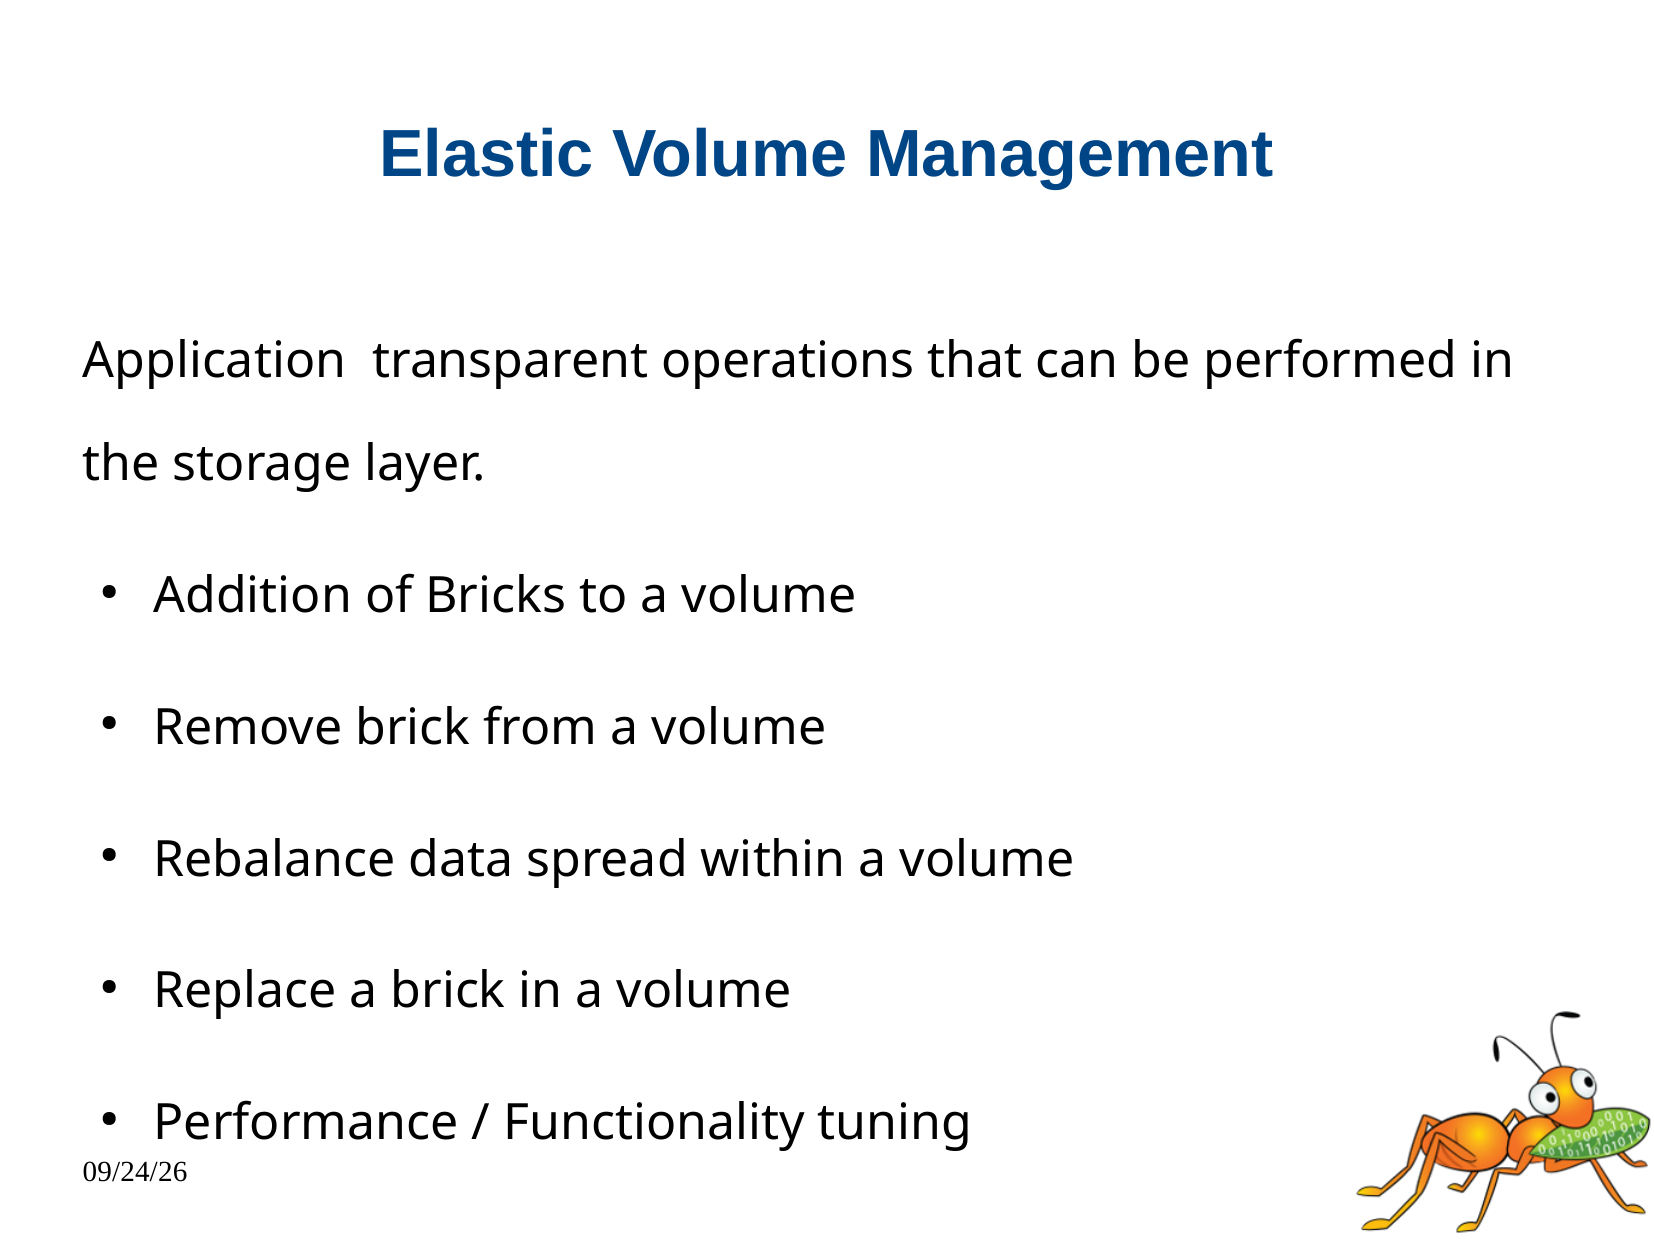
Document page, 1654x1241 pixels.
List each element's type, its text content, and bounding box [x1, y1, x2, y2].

picture [1353, 1009, 1654, 1235]
title Elastic Volume Management [82, 49, 1571, 257]
list Application transparent operations that can be performed in the storage layer. Addition of Bricks to a volume Remove brick from a volume Rebalance data spread within a volume Replace a brick in a volume Performance / Functionality tuning [82, 290, 1571, 1010]
